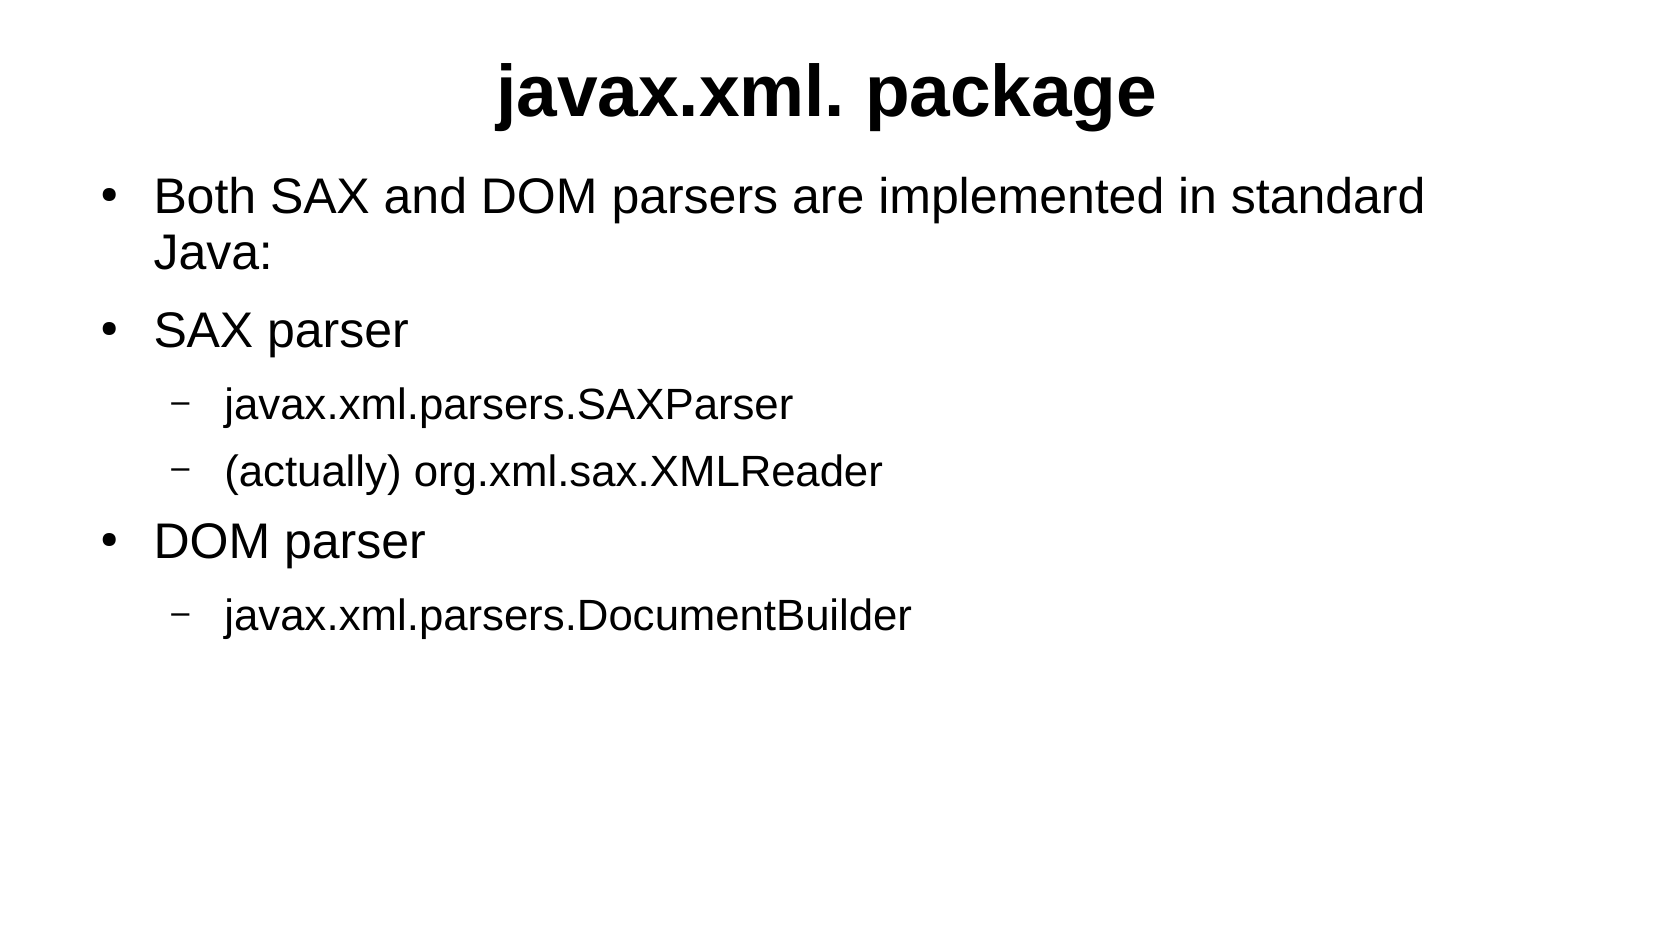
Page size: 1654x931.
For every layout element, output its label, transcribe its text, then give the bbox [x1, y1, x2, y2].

title javax.xml. package [82, 37, 1571, 147]
list Both SAX and DOM parsers are implemented in standard Java: SAX parser javax.xml.parsers.SAXParser (actually) org.xml.sax.XMLReader DOM parser javax.xml.parsers.DocumentBuilder [82, 168, 1538, 889]
